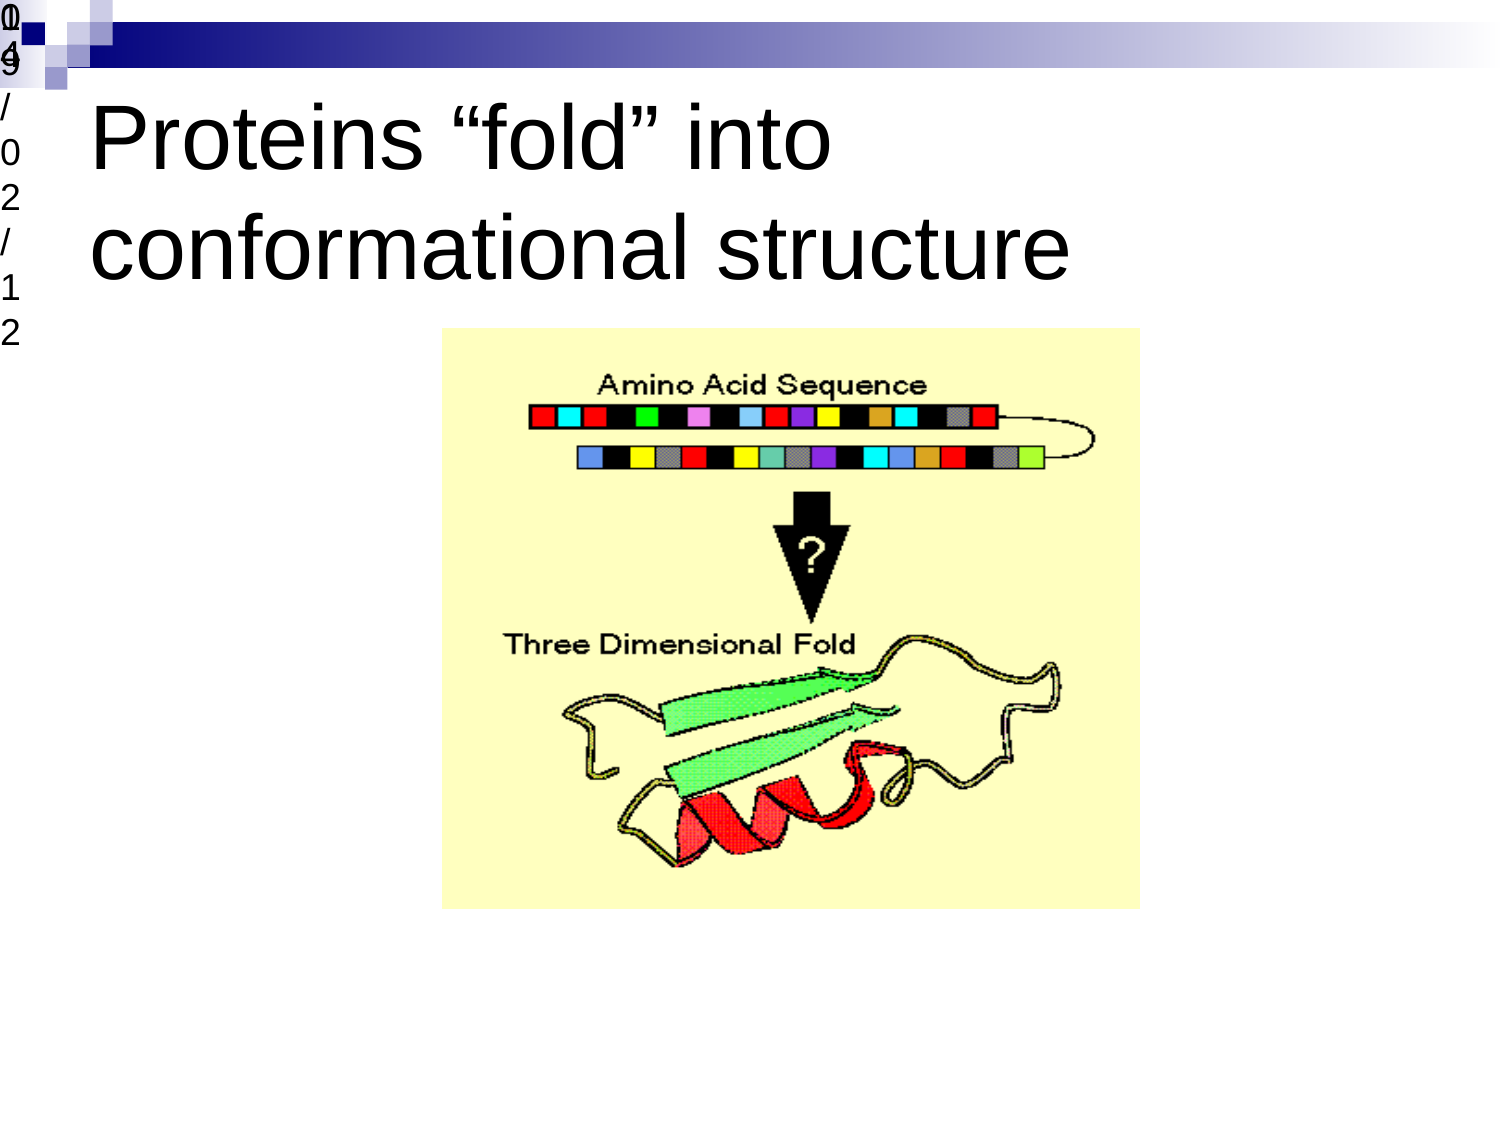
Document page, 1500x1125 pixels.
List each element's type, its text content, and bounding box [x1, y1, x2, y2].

picture [442, 328, 1140, 909]
title Proteins “fold” into conformational structure [75, 69, 1425, 306]
